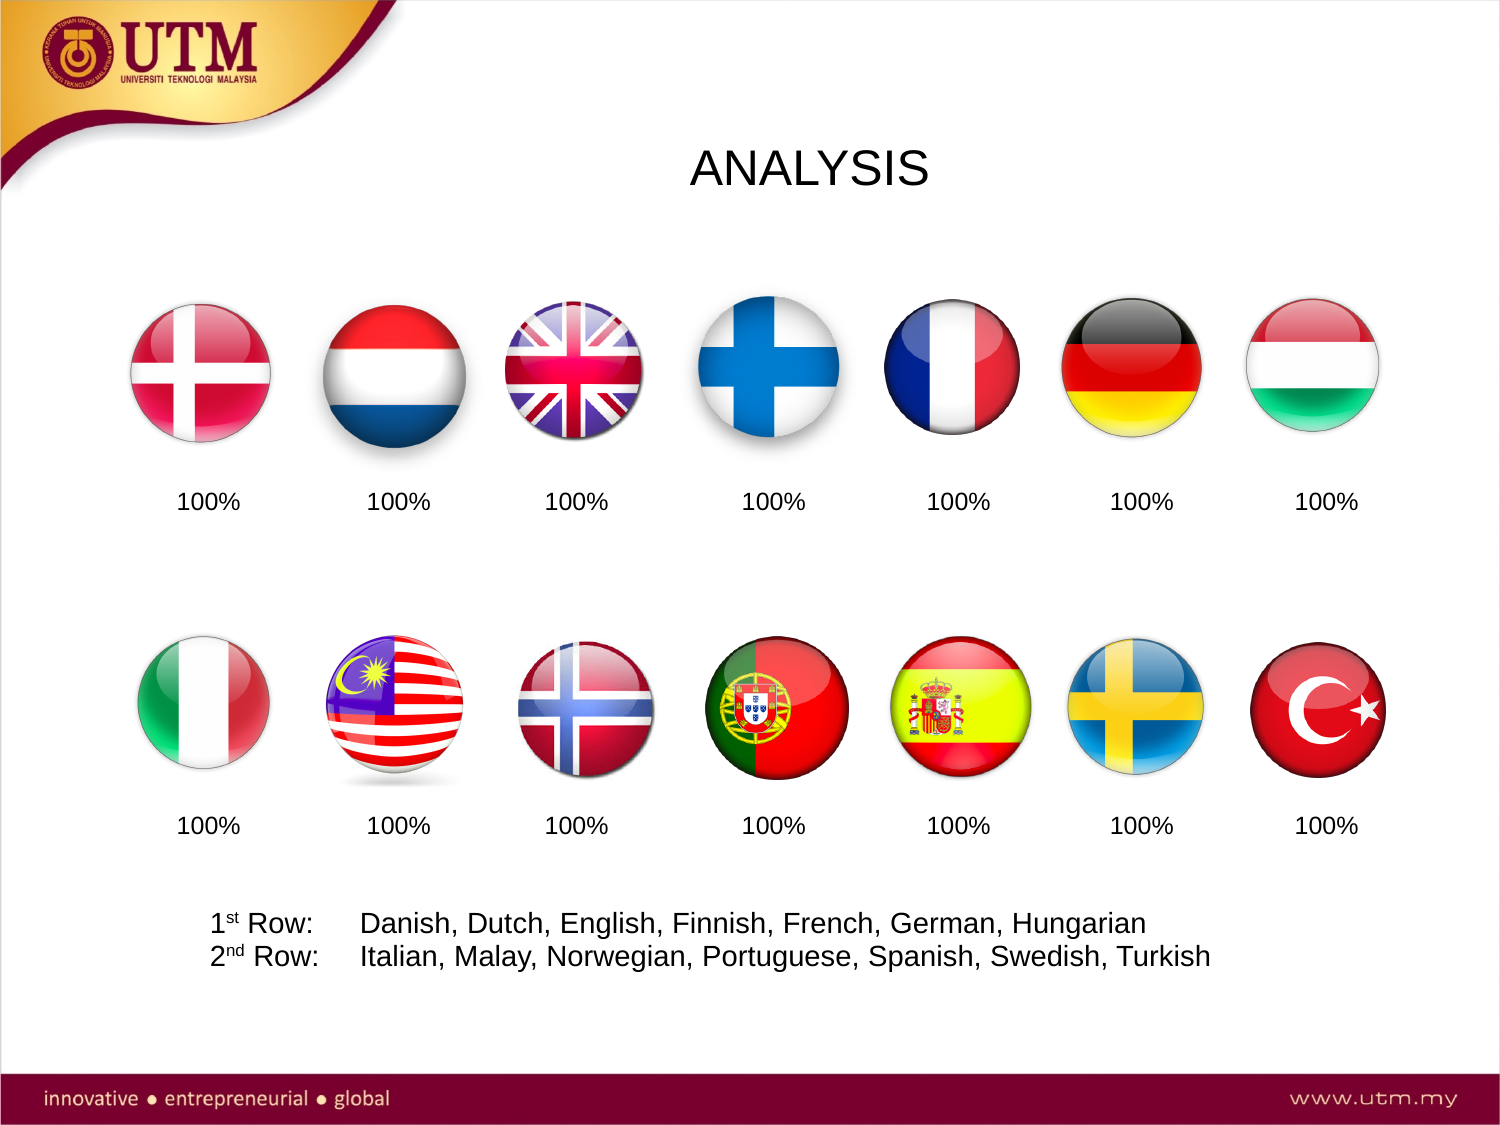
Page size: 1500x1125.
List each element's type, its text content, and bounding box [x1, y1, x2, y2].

text_box 100% 100% 100% 100% 100% 100% 100% [120, 804, 1411, 848]
text_box ANALYSIS [675, 133, 946, 204]
picture [0, 0, 1500, 1125]
text_box 100% 100% 100% 100% 100% 100% 100% [120, 479, 1411, 523]
text_box 1st Row: Danish, Dutch, English, Finnish, French, German, Hungarian 2nd Row: Italian, Malay, Norwegian, Portuguese, Spanish, Swedish, Turkish [195, 900, 1441, 983]
